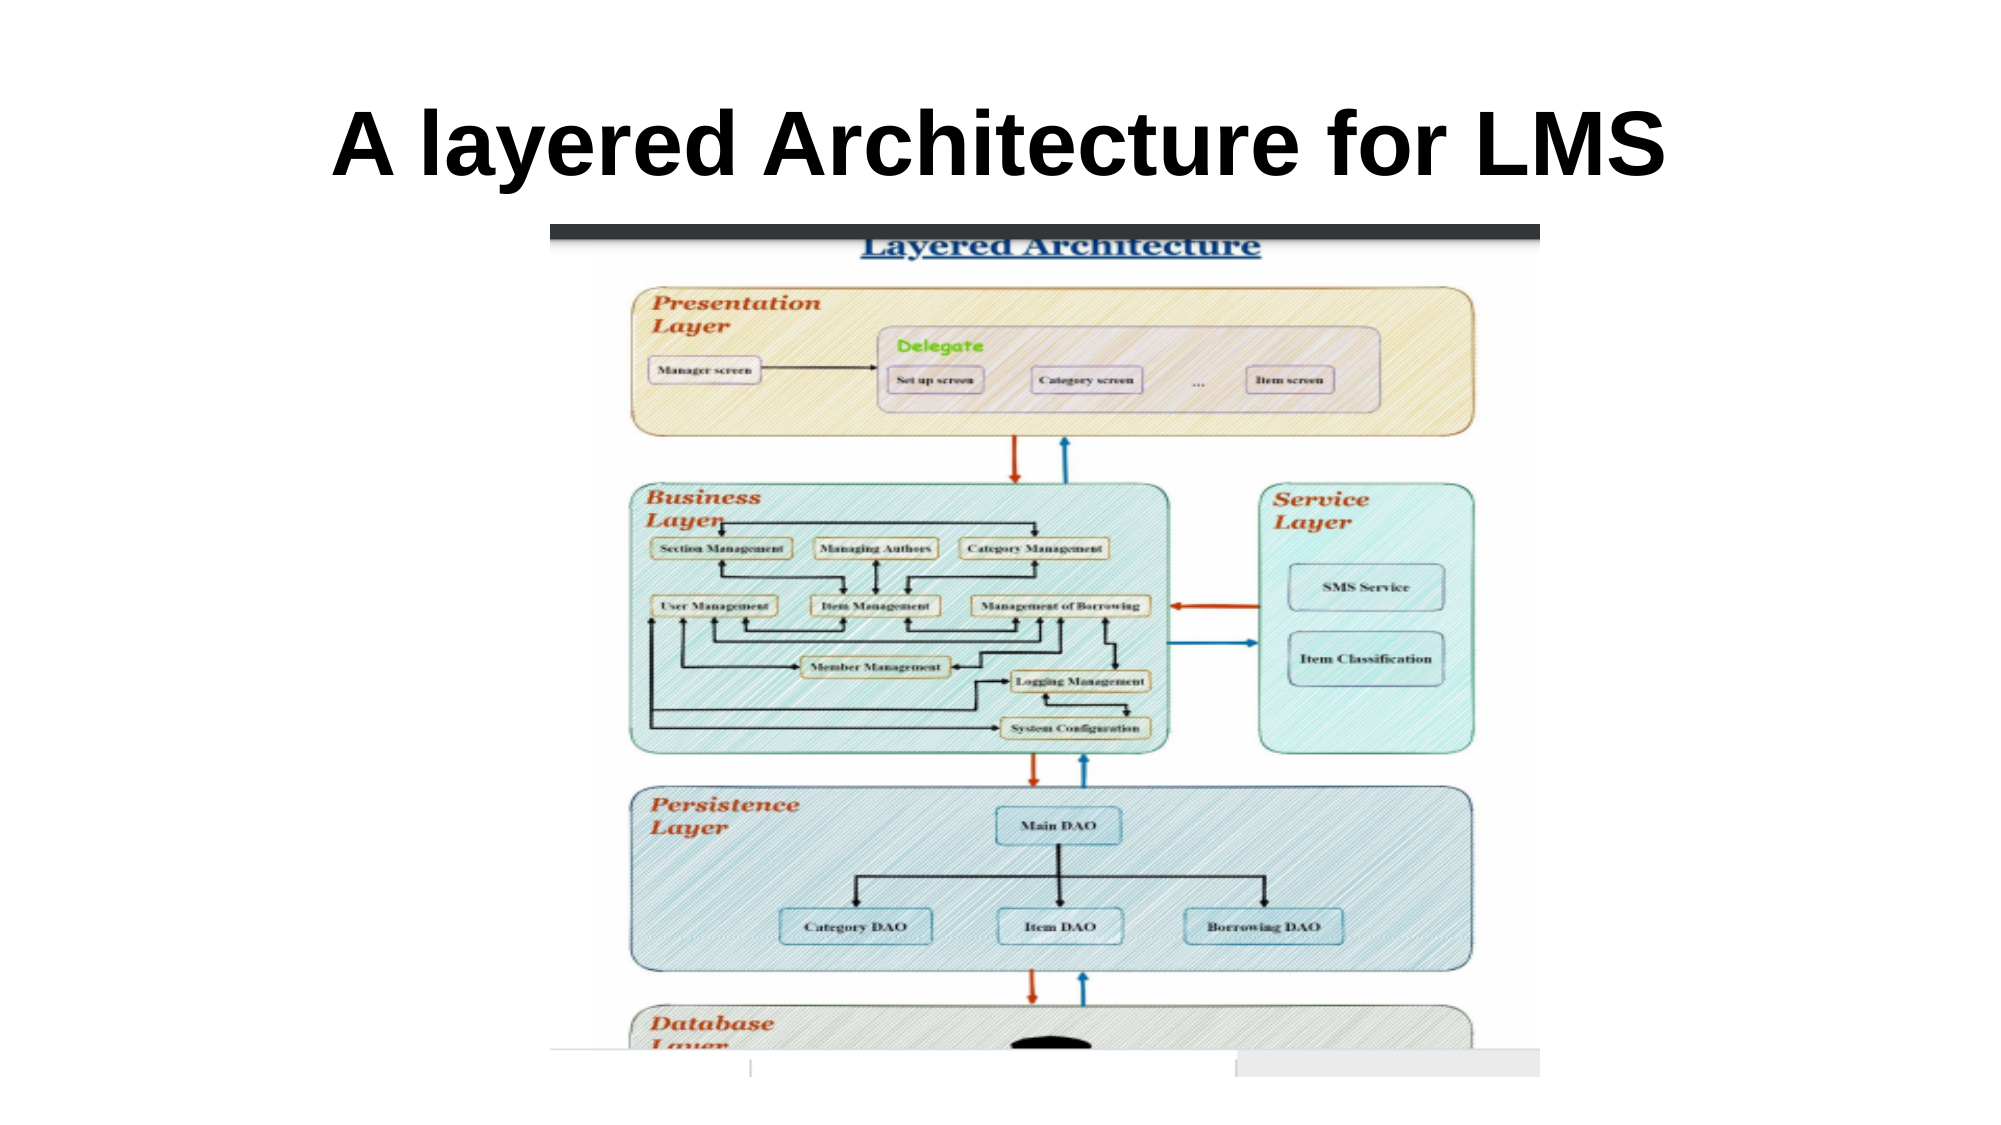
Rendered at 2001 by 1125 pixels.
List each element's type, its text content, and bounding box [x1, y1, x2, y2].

picture [550, 224, 1540, 1077]
title A layered Architecture for LMS [99, 44, 1900, 233]
